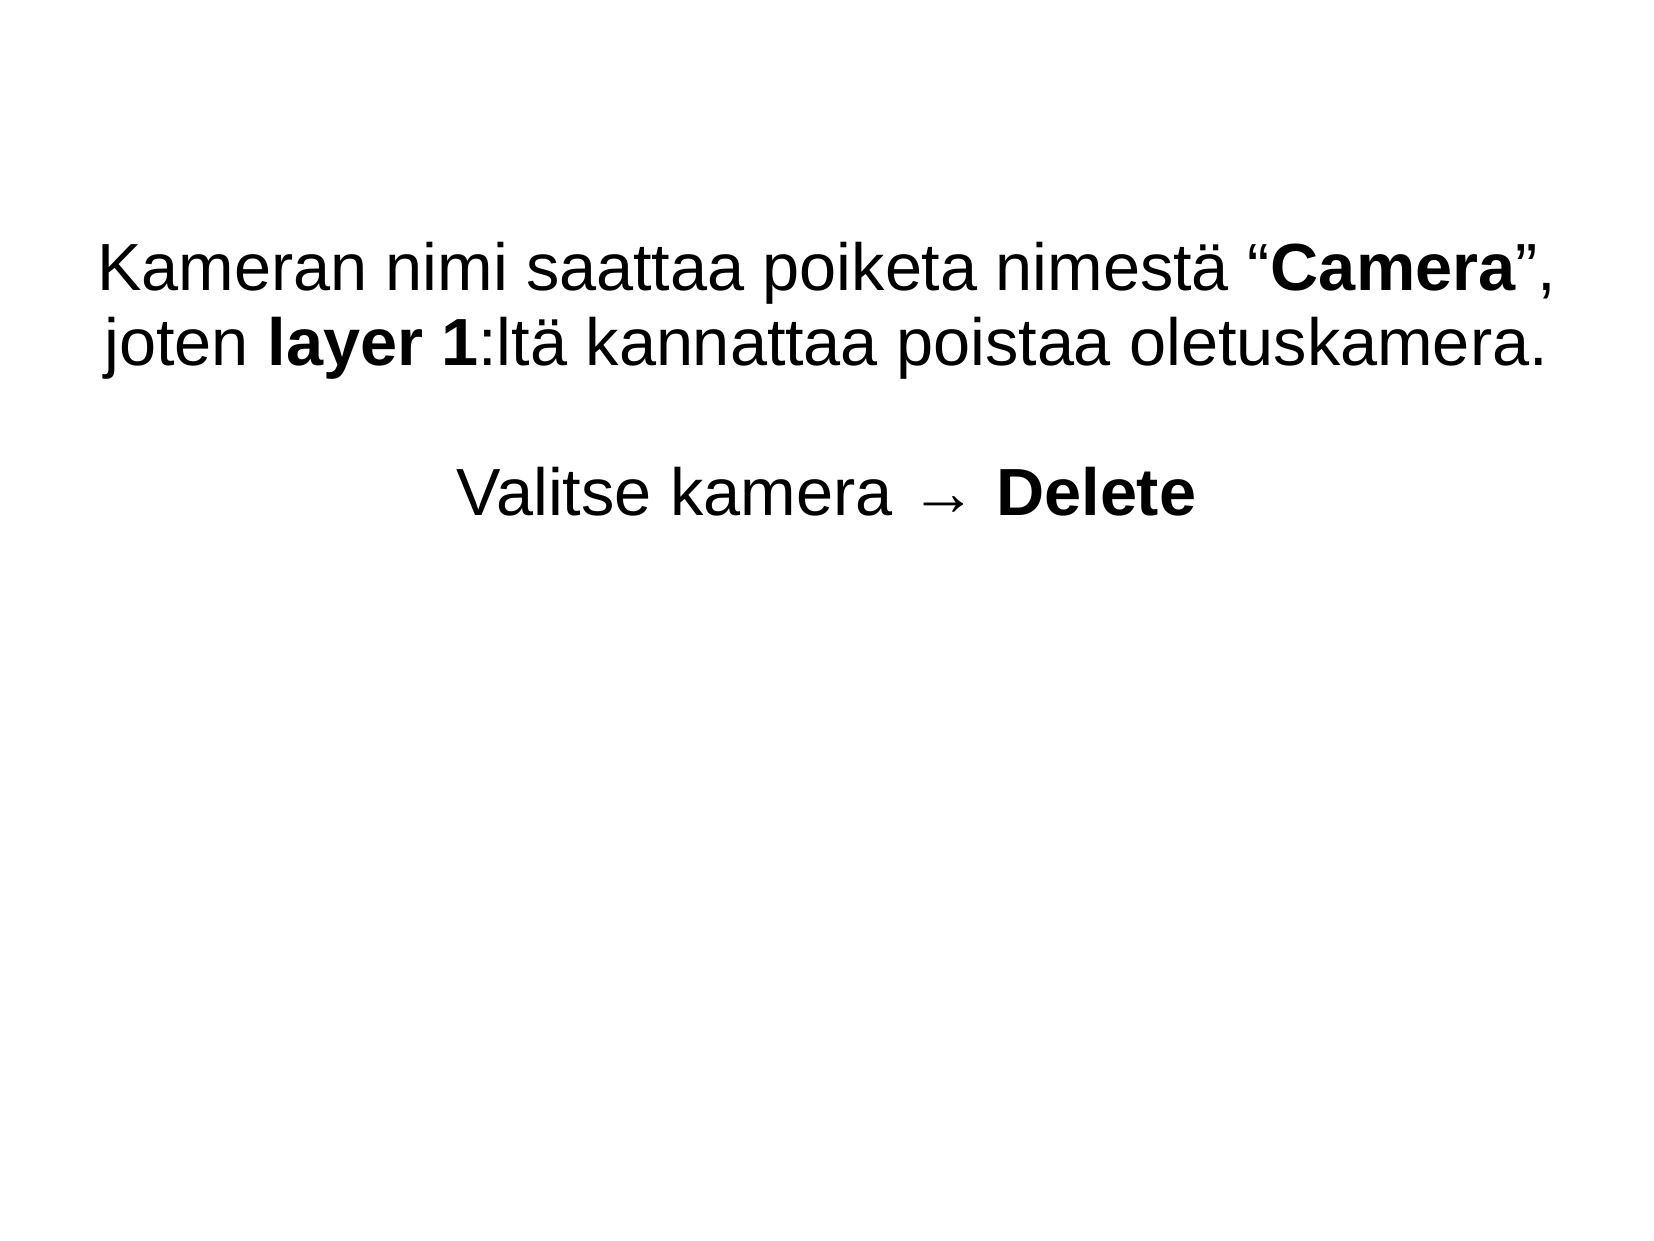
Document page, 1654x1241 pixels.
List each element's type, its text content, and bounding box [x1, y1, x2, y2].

subtitle Kameran nimi saattaa poiketa nimestä “Camera”, joten layer 1:ltä kannattaa poistaa oletuskamera. Valitse kamera → Delete [82, 49, 1571, 1010]
